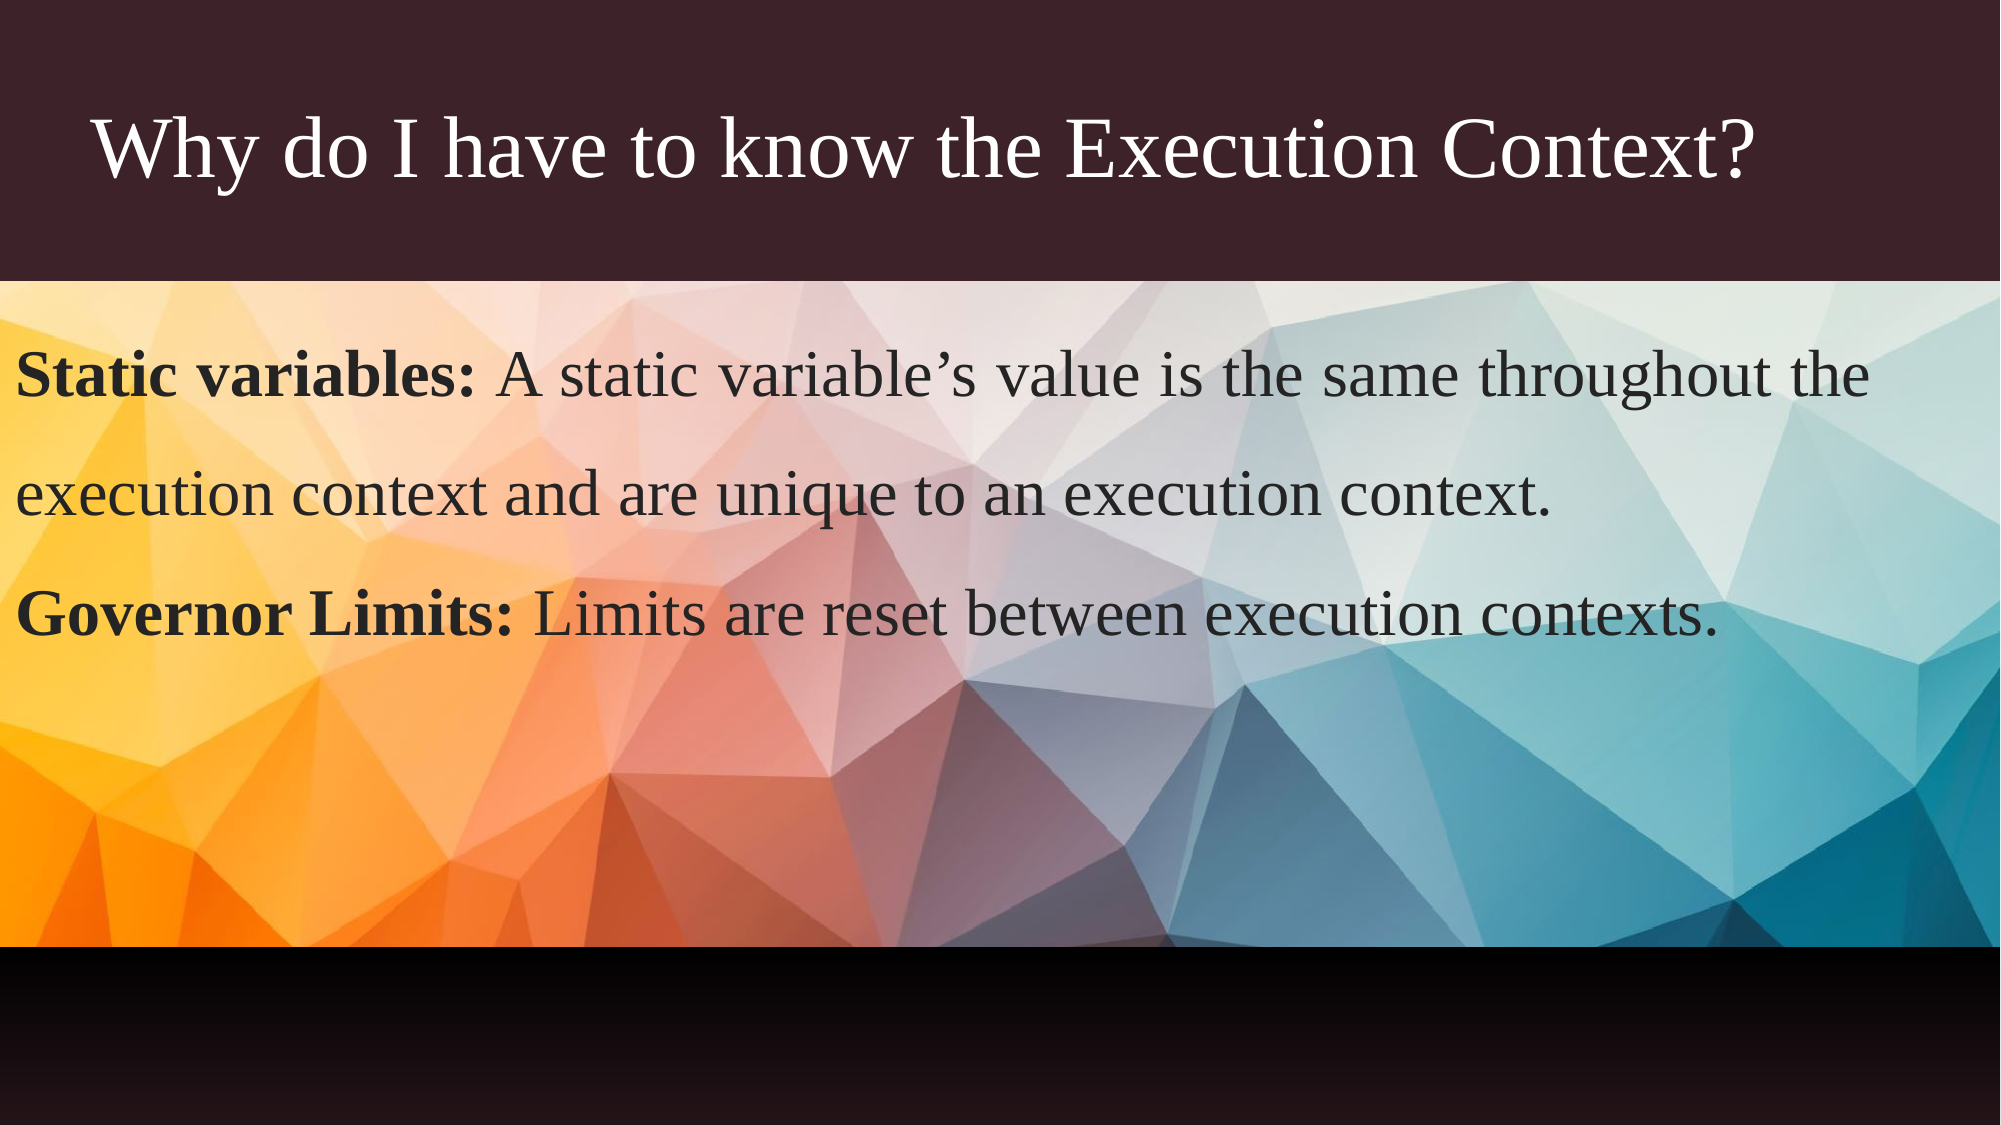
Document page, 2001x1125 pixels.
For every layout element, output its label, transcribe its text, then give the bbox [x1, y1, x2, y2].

text_box [0, 947, 2000, 1125]
text_box Static variables: A static variable’s value is the same throughout the execution context and are unique to an execution context. Governor Limits: Limits are reset between execution contexts. [0, 281, 2000, 646]
picture [1921, 851, 1926, 866]
picture [0, 646, 2000, 947]
title Why do I have to know the Execution Context? [90, 90, 1904, 252]
text_box [0, 0, 2000, 281]
